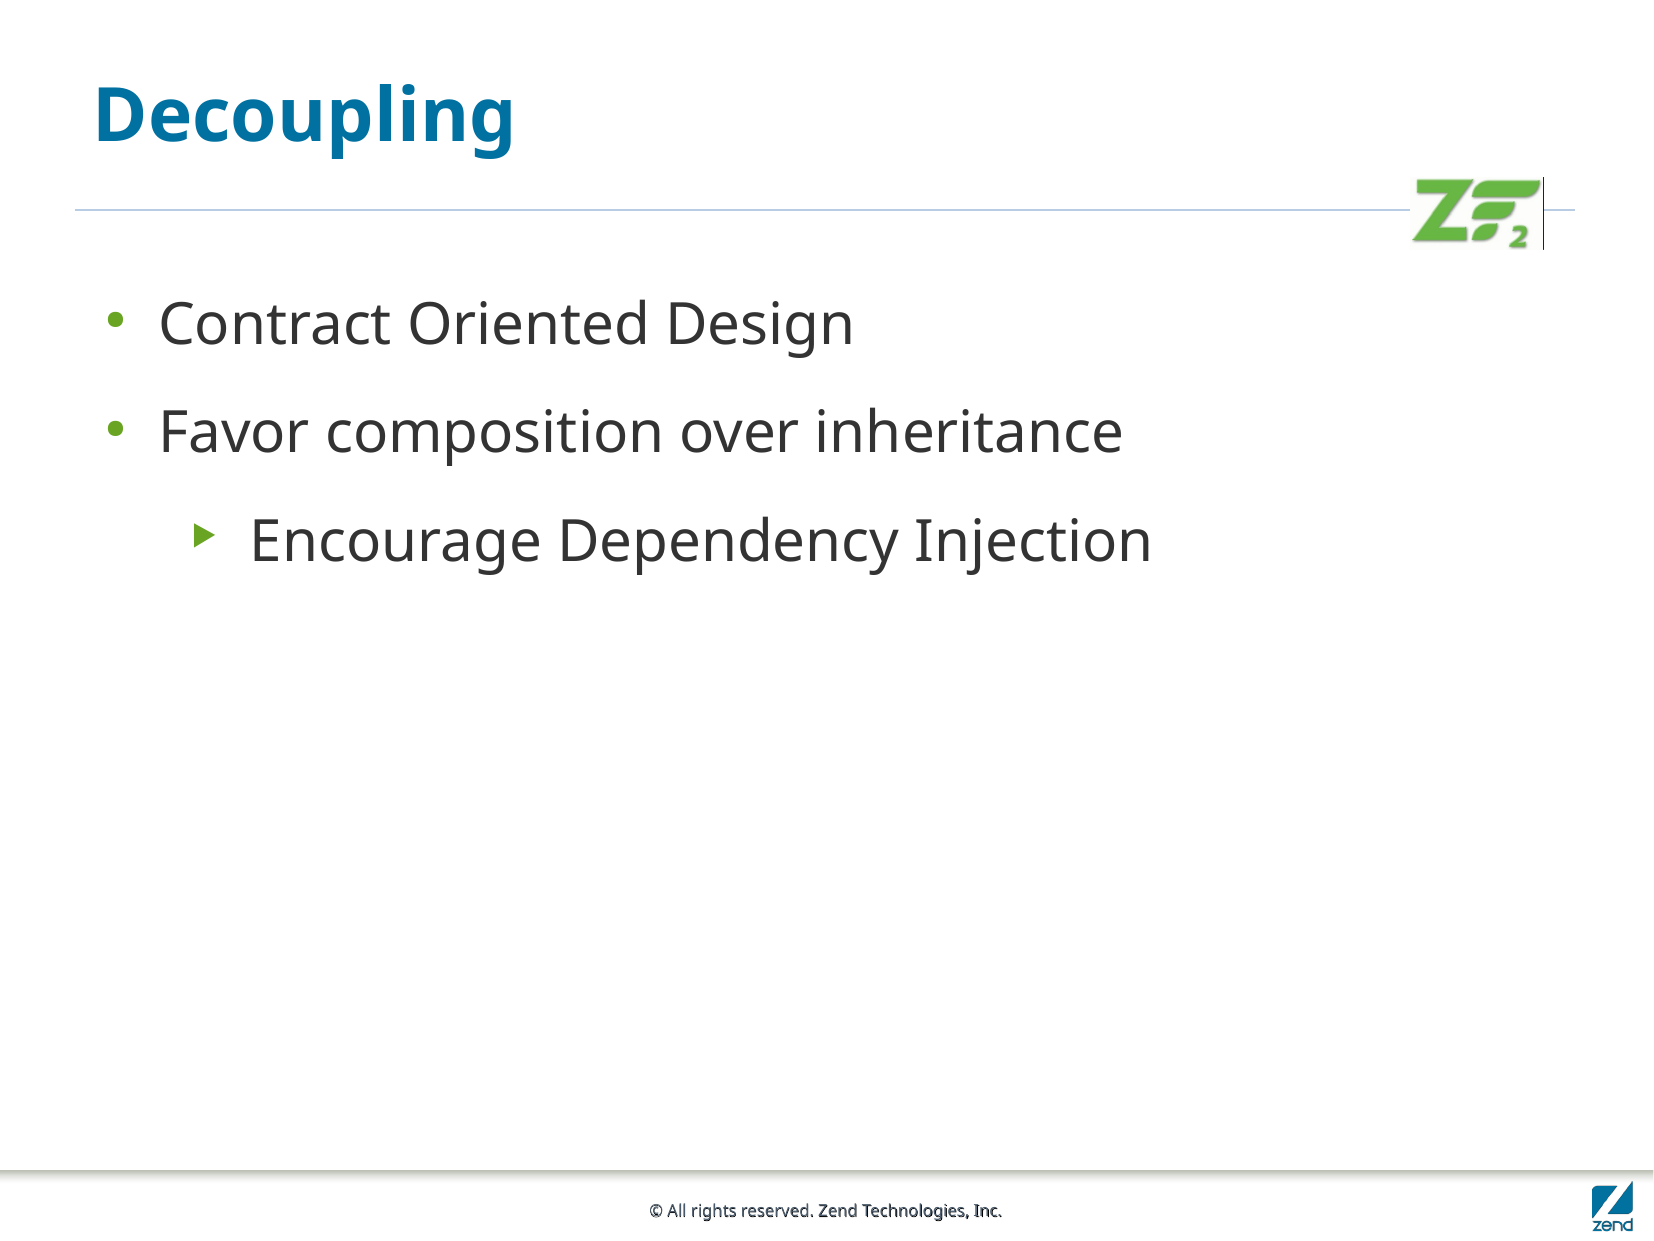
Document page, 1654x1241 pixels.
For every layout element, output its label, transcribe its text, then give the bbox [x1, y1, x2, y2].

picture [1410, 177, 1543, 250]
title Decoupling [92, 52, 1499, 164]
picture [0, 1170, 1654, 1232]
list Contract Oriented Design Favor composition over inheritance Encourage Dependency Injection [87, 281, 1447, 1008]
